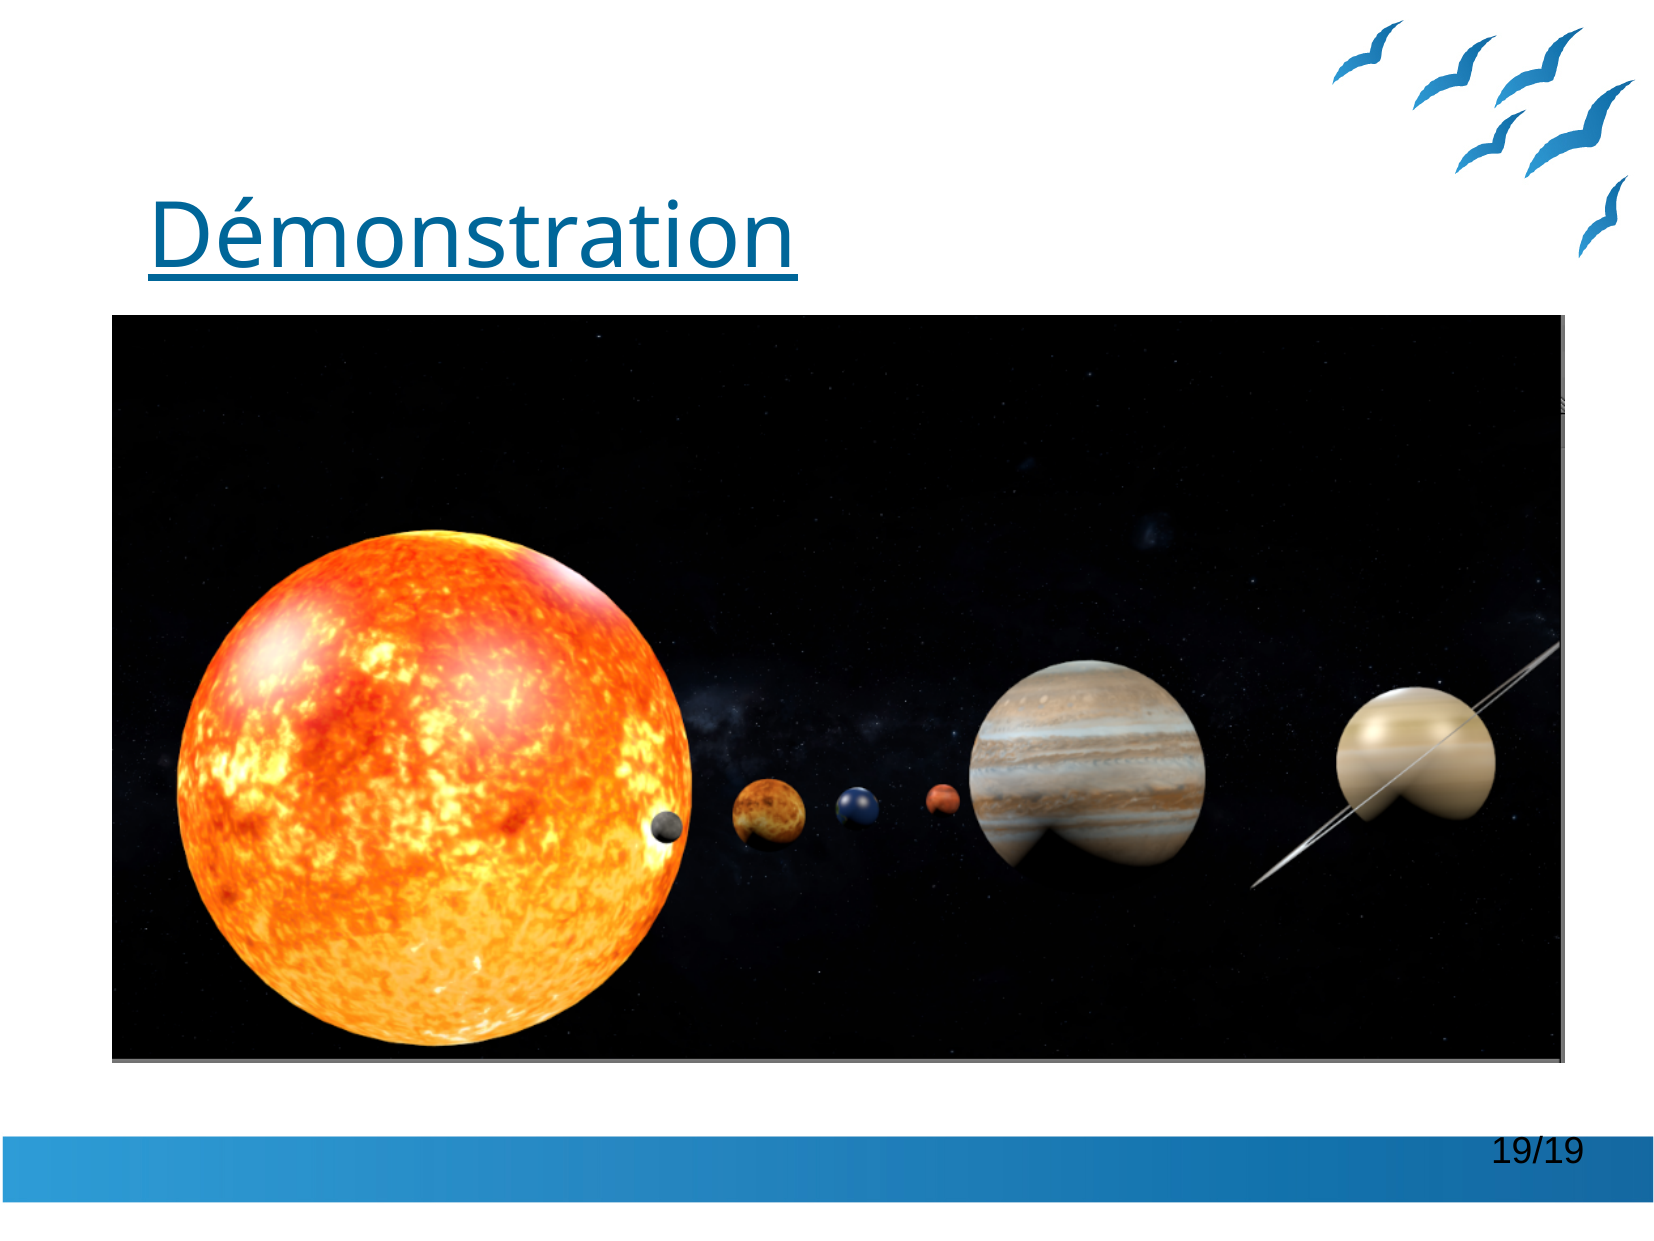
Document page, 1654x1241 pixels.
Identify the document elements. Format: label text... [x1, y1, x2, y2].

title Démonstration [147, 173, 1506, 290]
text_box <numéro>/19 [1476, 1122, 1654, 1193]
picture [0, 0, 1654, 1241]
